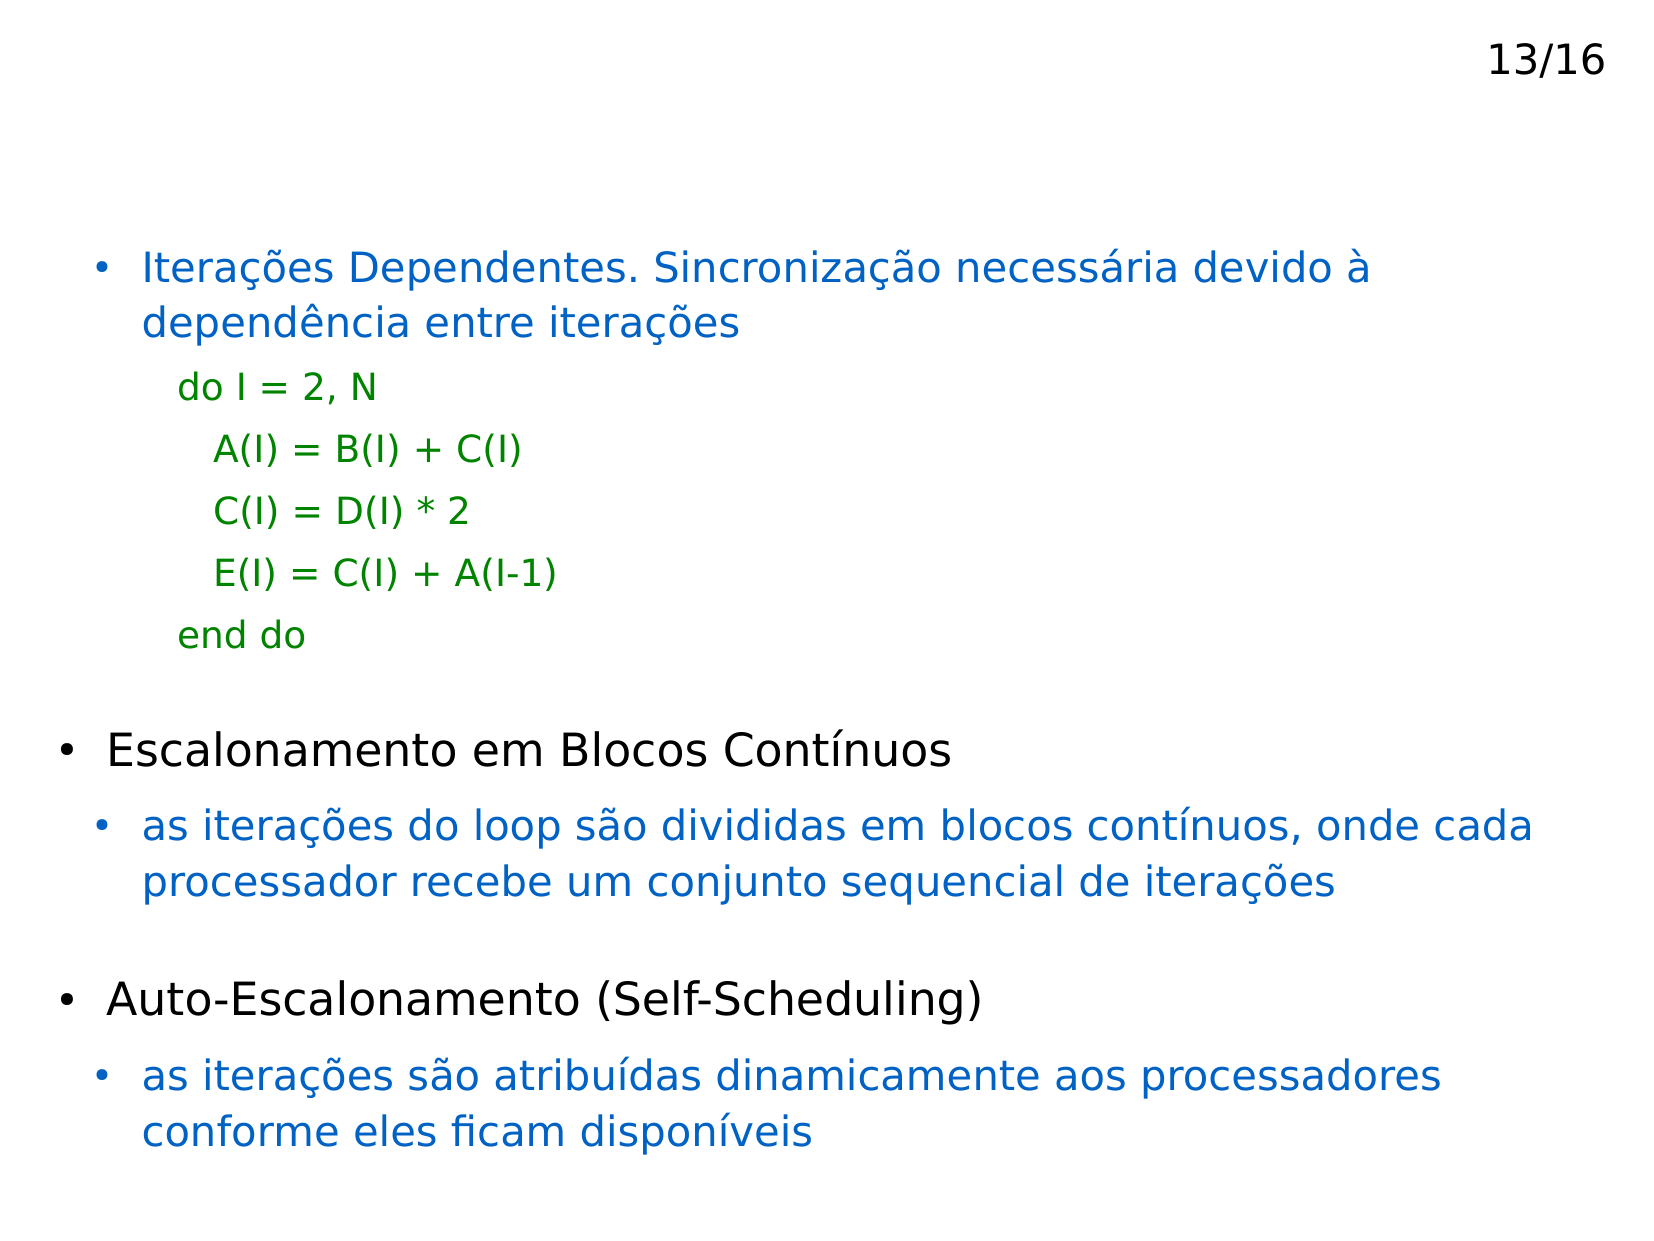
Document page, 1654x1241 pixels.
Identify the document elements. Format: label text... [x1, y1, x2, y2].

list Iterações Dependentes. Sincronização necessária devido à dependência entre iterações do I = 2, N A(I) = B(I) + C(I) C(I) = D(I) * 2 E(I) = C(I) + A(I-1) end do Escalonamento em Blocos Contínuos as iterações do loop são divididas em blocos contínuos, onde cada processador recebe um conjunto sequencial de iterações Auto-Escalonamento (Self-Scheduling) as iterações são atribuídas dinamicamente aos processadores conforme eles ficam disponíveis [59, 236, 1595, 1211]
